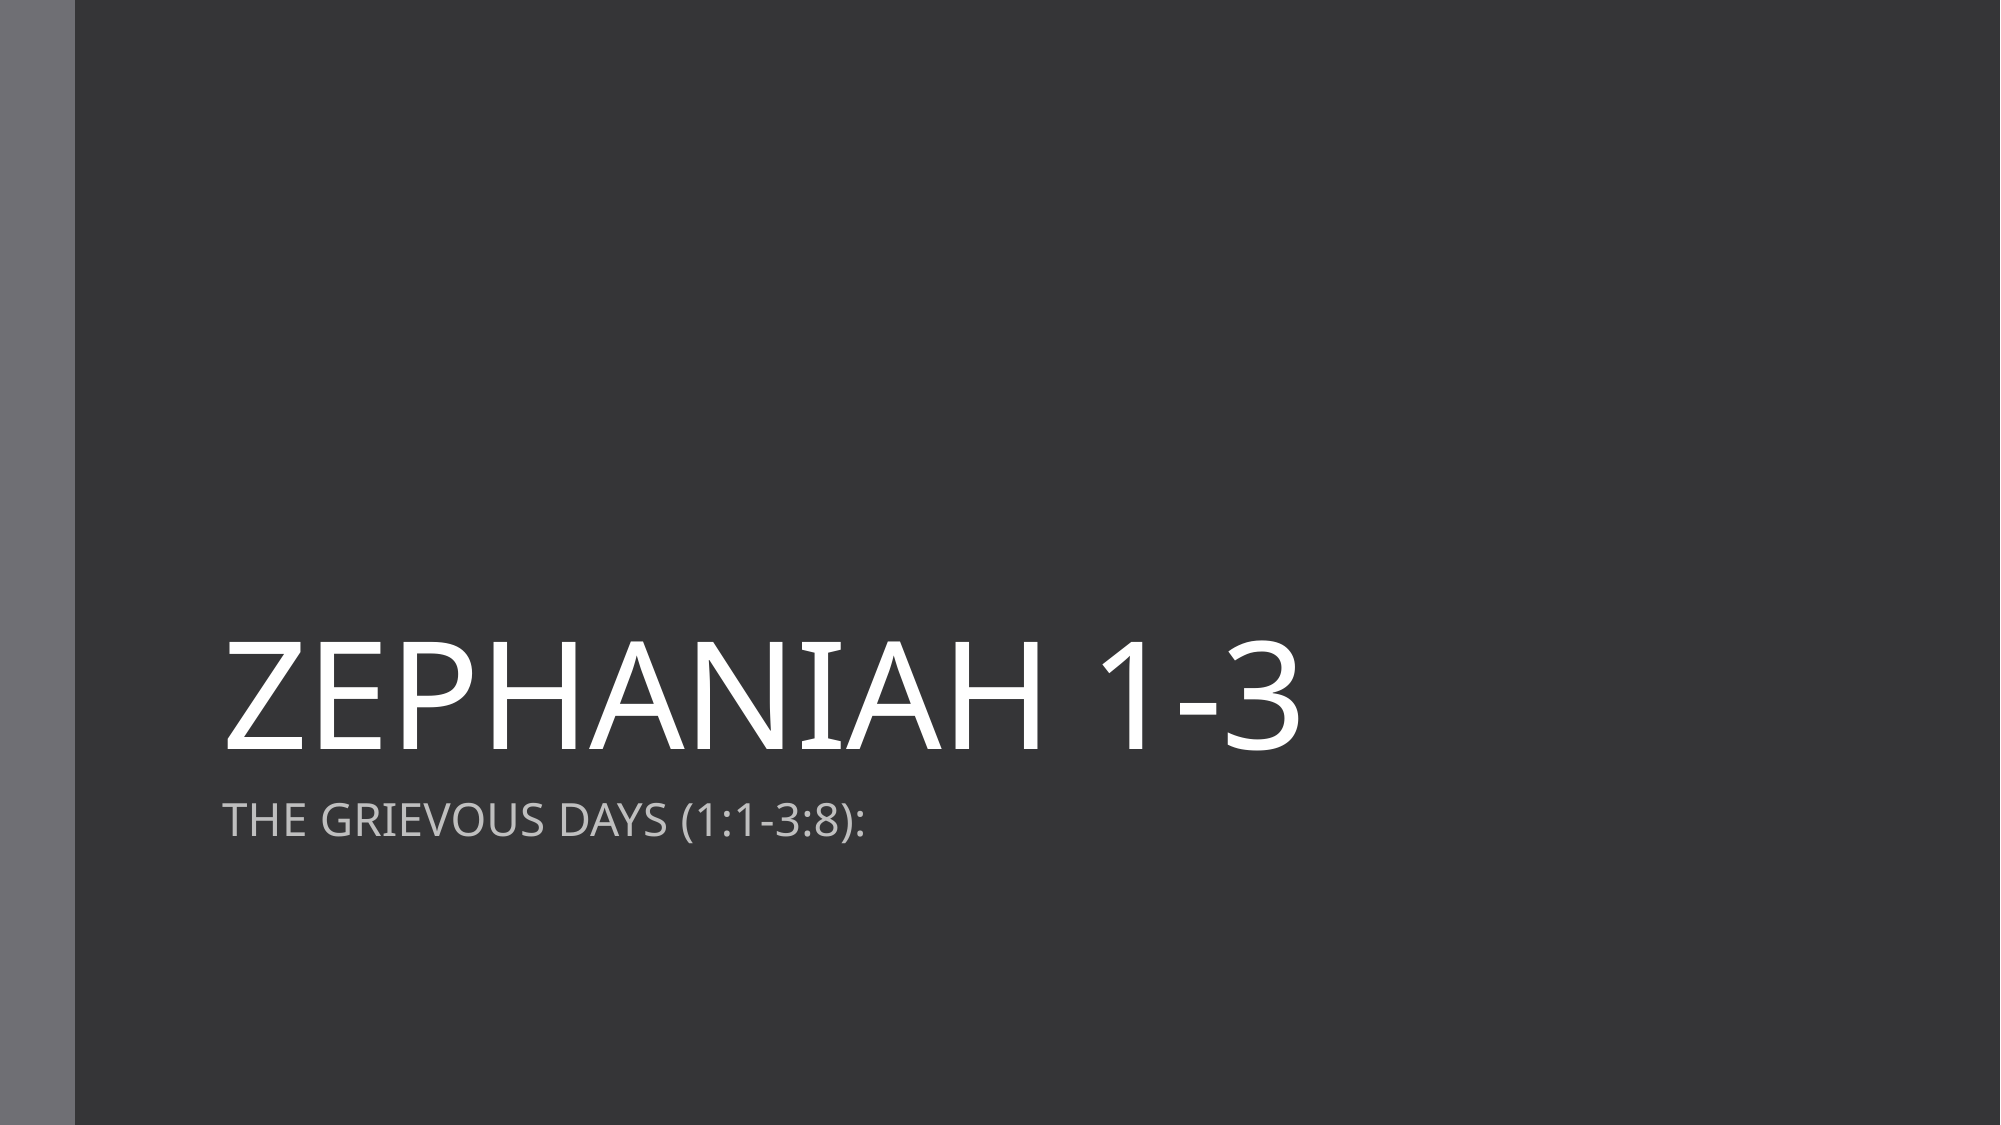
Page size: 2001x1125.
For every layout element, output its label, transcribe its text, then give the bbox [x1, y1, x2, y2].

subtitle THE GRIEVOUS DAYS (1:1-3:8): [206, 787, 1752, 1066]
title ZEPHANIAH 1-3 [206, 124, 1752, 787]
